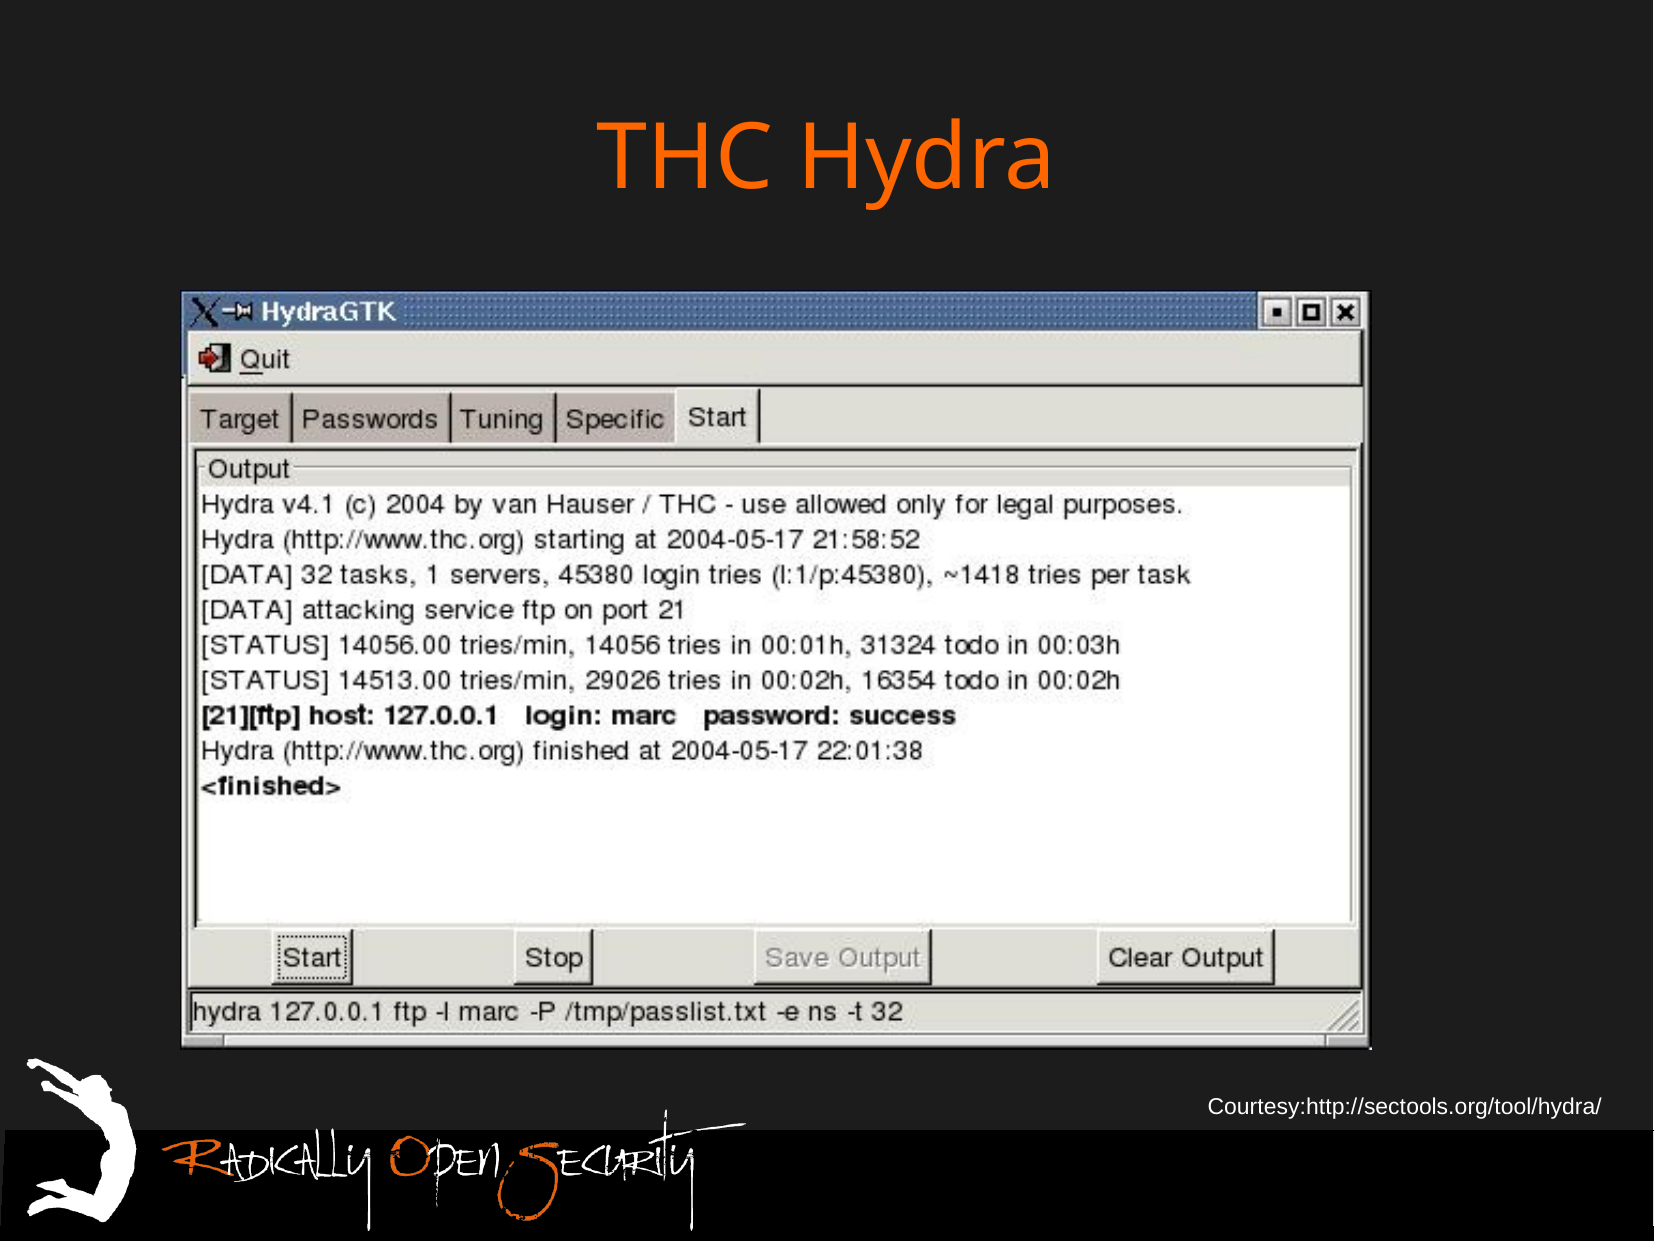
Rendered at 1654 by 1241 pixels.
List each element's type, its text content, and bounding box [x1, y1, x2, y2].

title THC Hydra [82, 49, 1571, 257]
text_box Courtesy:http://sectools.org/tool/hydra/ [1192, 1086, 1645, 1129]
picture [0, 290, 1372, 1241]
